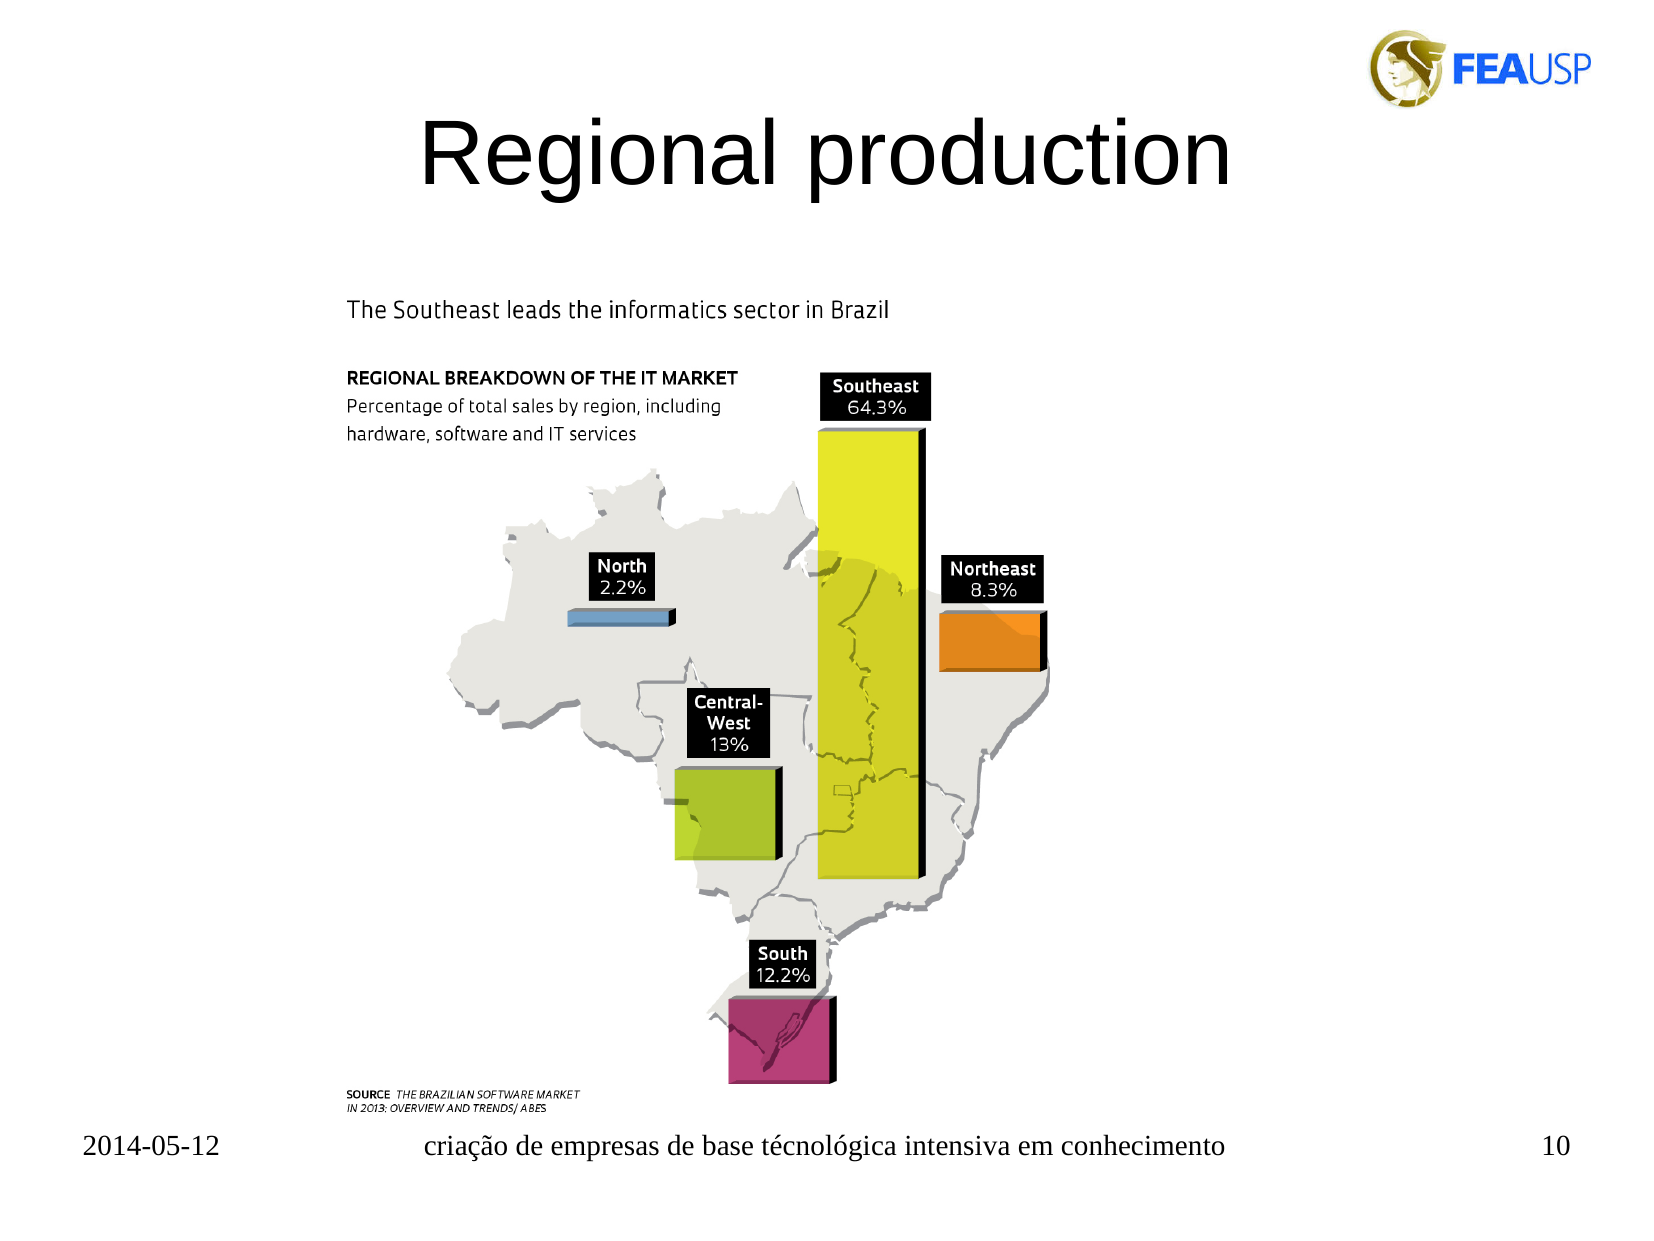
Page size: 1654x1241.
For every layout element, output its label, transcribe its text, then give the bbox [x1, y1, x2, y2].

picture [1366, 29, 1591, 110]
picture [346, 285, 1051, 1117]
title Regional production [82, 49, 1571, 257]
